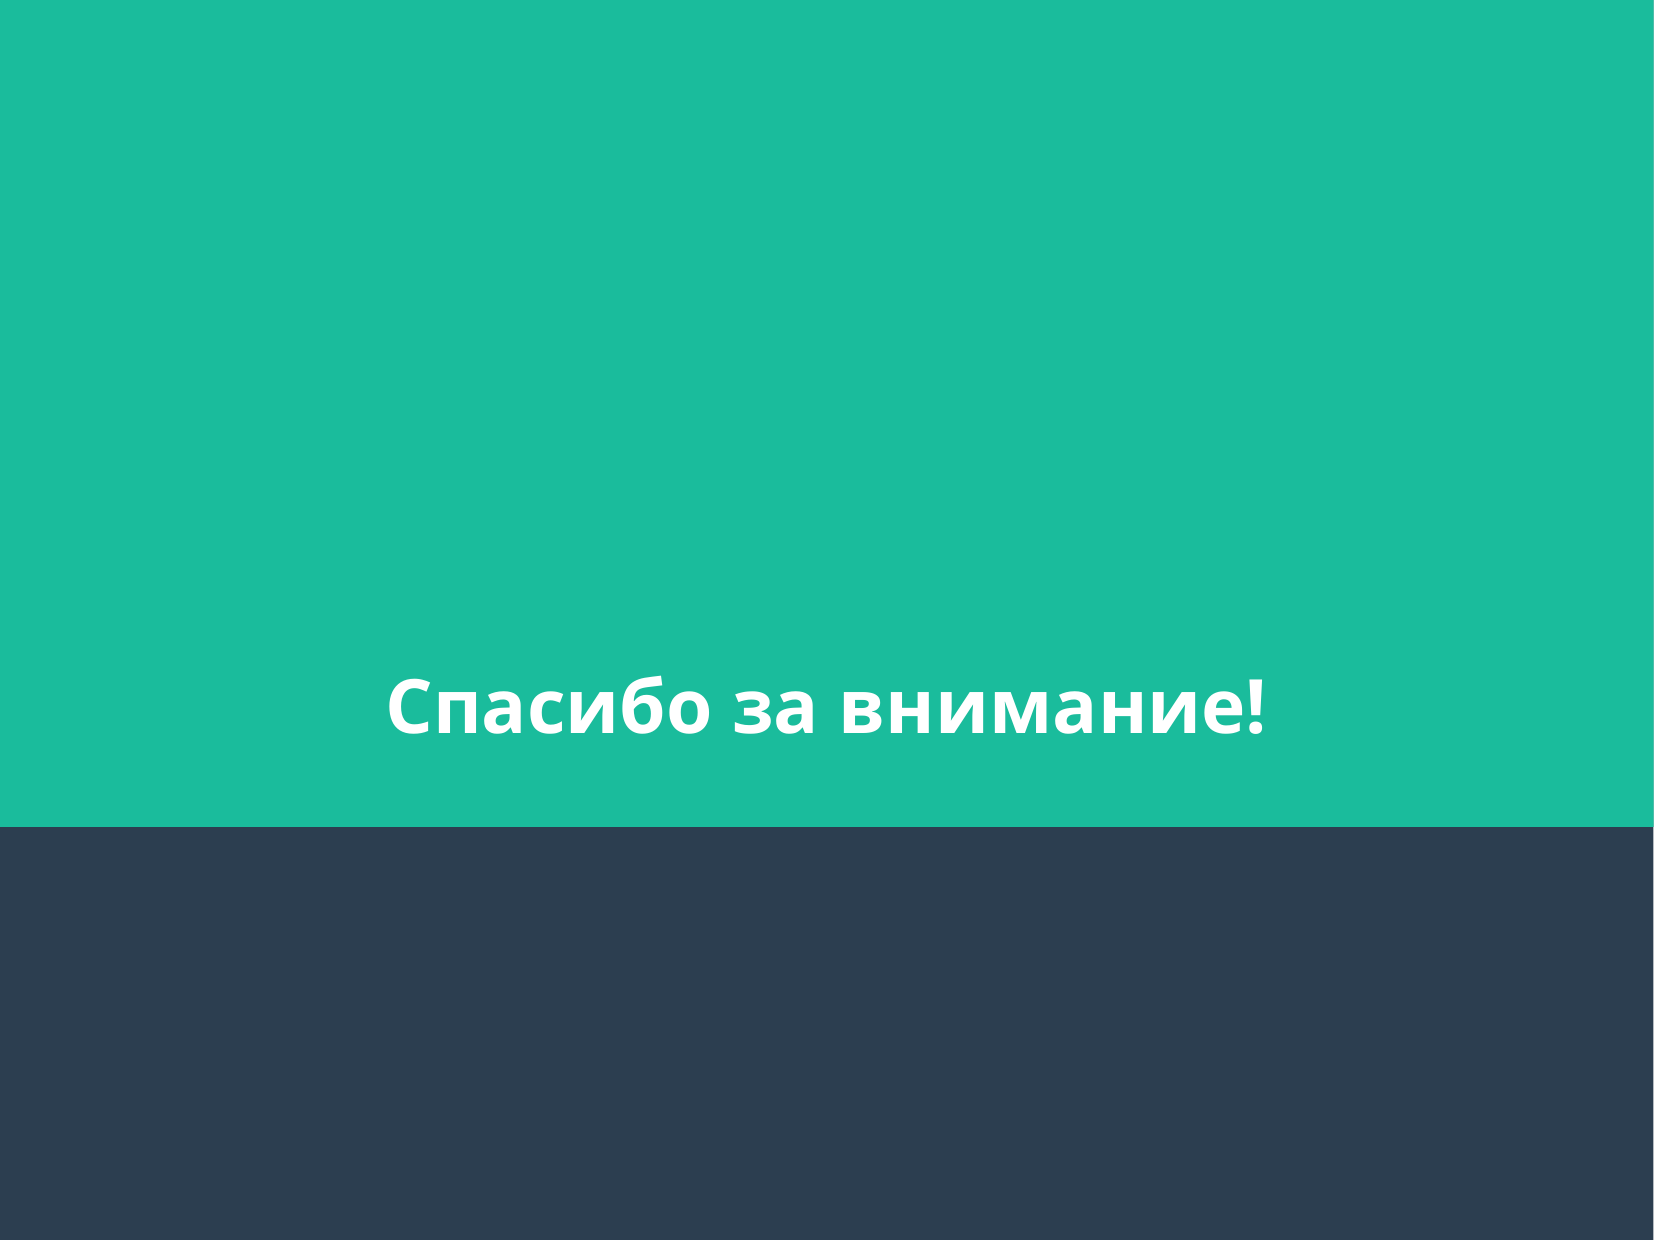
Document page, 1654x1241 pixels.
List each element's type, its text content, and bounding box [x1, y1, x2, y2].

title Спасибо за внимание! [59, 620, 1595, 778]
